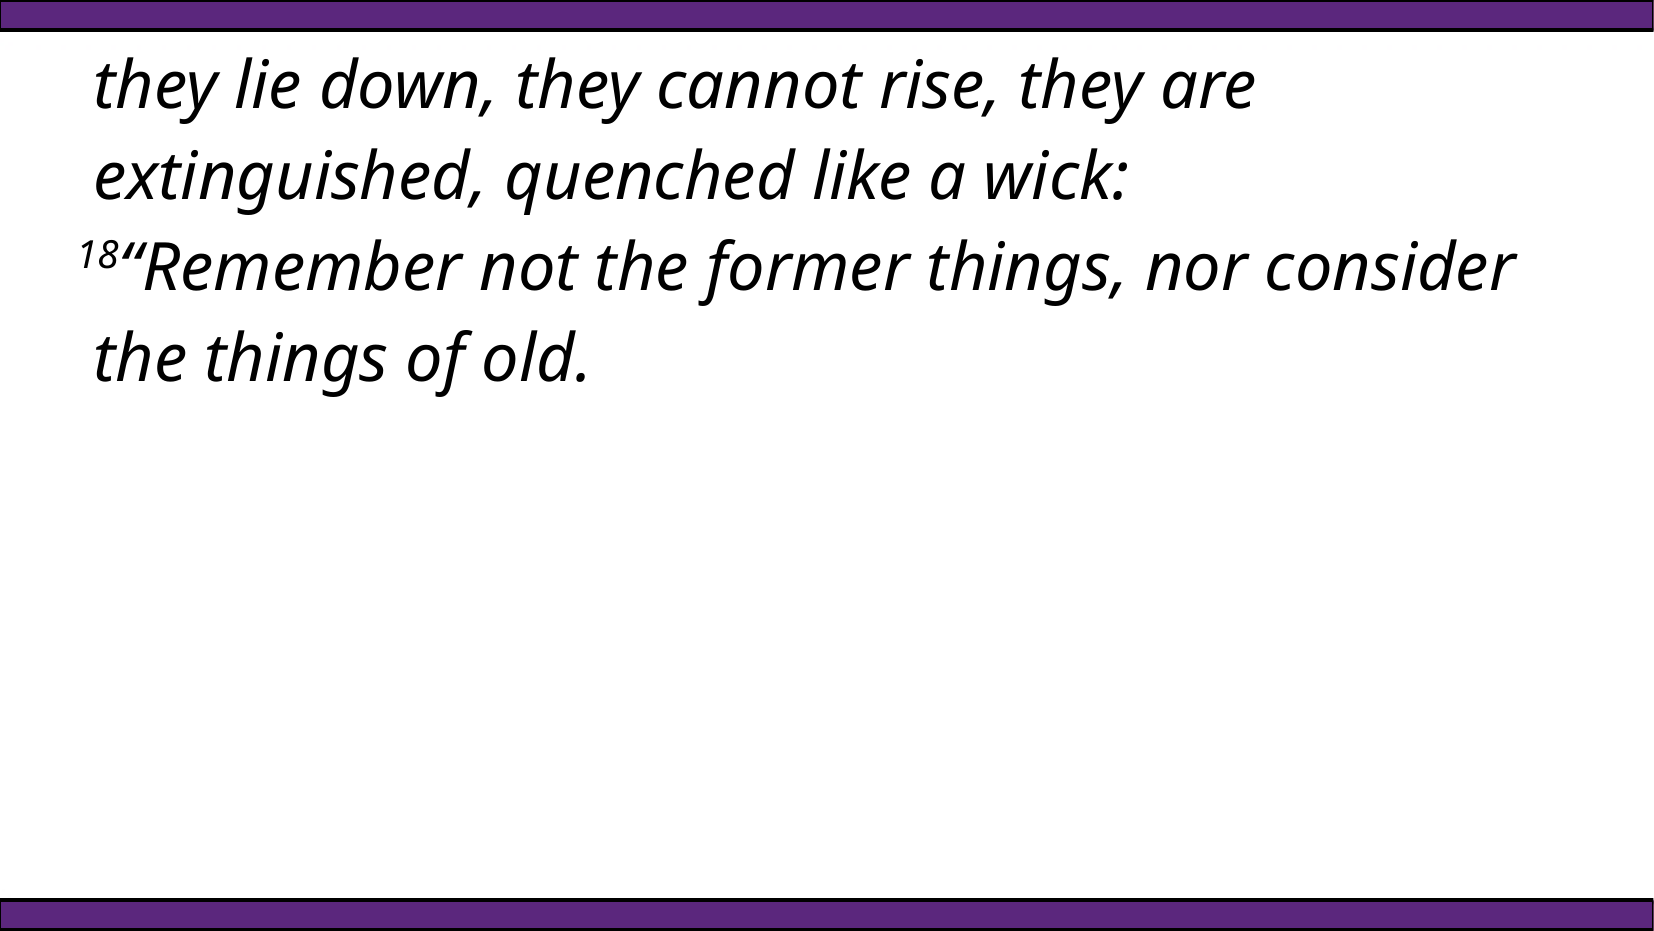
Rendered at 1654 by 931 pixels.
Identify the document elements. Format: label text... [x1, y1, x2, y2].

text_box [105, 255, 1531, 348]
text_box they lie down, they cannot rise, they are extinguished, quenched like a wick: 18“Remember not the former things, nor consider the things of old. [61, 30, 1607, 400]
text_box [0, 900, 1654, 931]
picture [0, 31, 1654, 900]
text_box [0, 0, 1654, 31]
